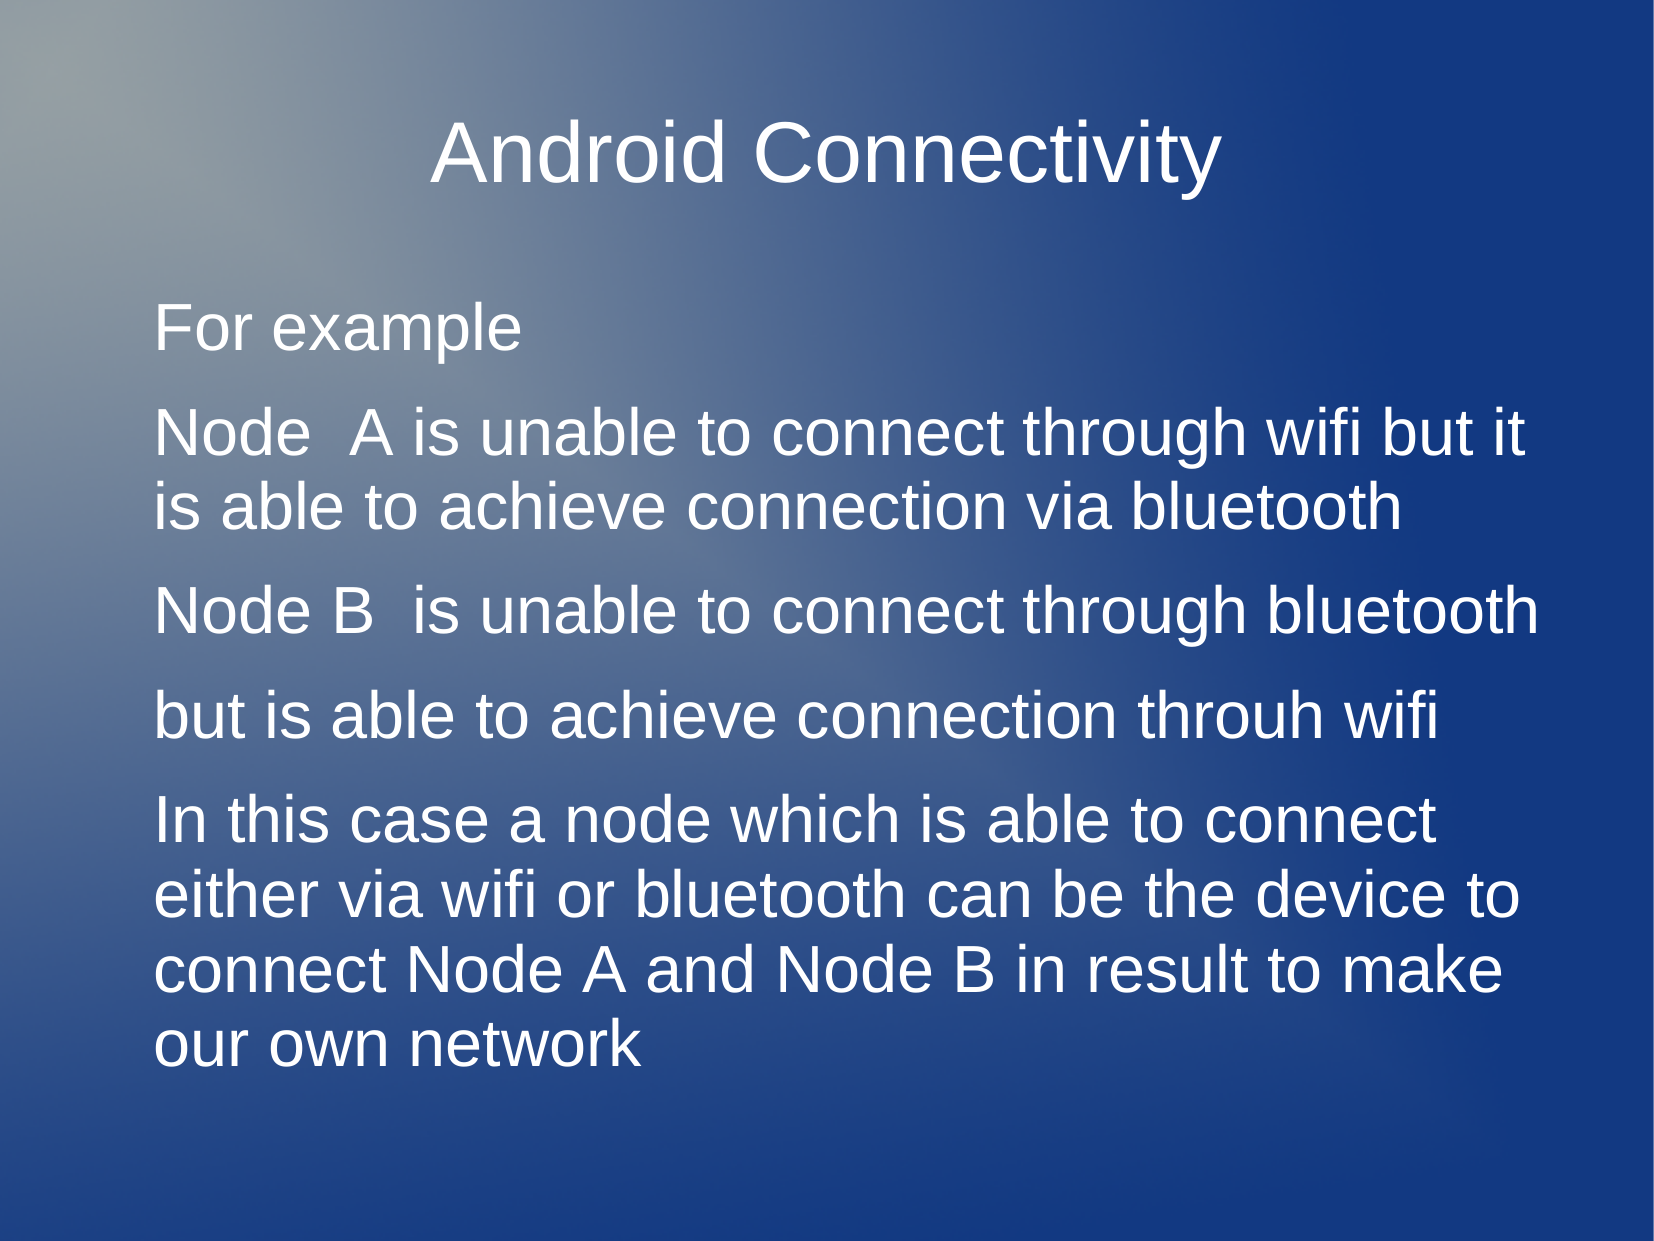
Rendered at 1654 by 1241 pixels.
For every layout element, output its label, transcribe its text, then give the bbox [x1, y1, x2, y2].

picture [0, 0, 1654, 1241]
title Android Connectivity [82, 49, 1571, 257]
list For example Node A is unable to connect through wifi but it is able to achieve connection via bluetooth Node B is unable to connect through bluetooth but is able to achieve connection throuh wifi In this case a node which is able to connect either via wifi or bluetooth can be the device to connect Node A and Node B in result to make our own network [82, 290, 1571, 1109]
